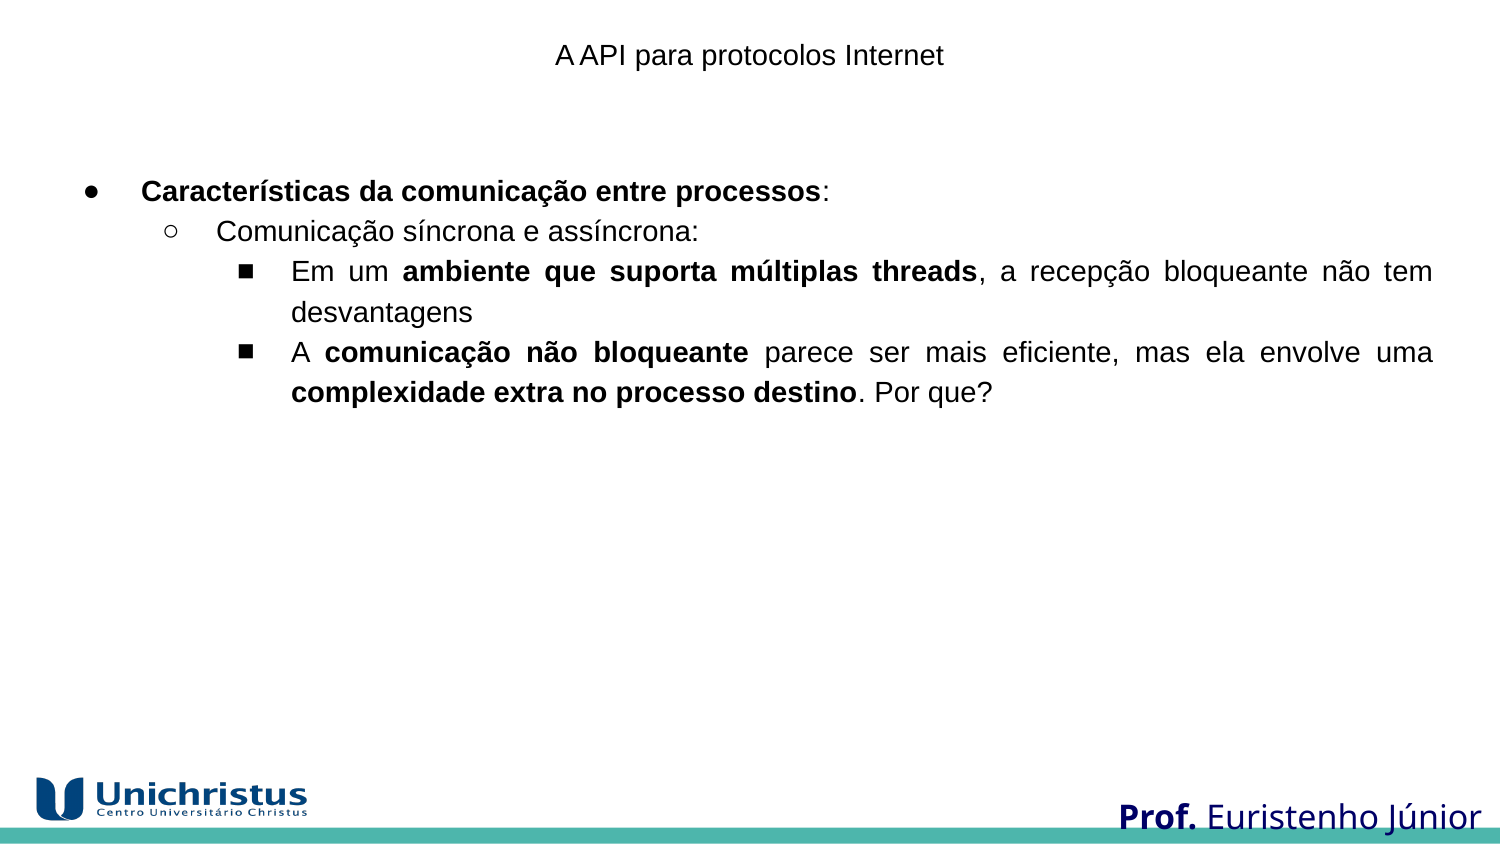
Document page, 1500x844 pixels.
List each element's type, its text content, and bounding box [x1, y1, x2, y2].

list Características da comunicação entre processos: Comunicação síncrona e assíncrona: Em um ambiente que suporta múltiplas threads, a recepção bloqueante não tem desvantagens A comunicação não bloqueante parece ser mais eficiente, mas ela envolve uma complexidade extra no processo destino. Por que? [51, 152, 1449, 750]
picture [32, 775, 311, 822]
title A API para protocolos Internet [51, 20, 1449, 137]
